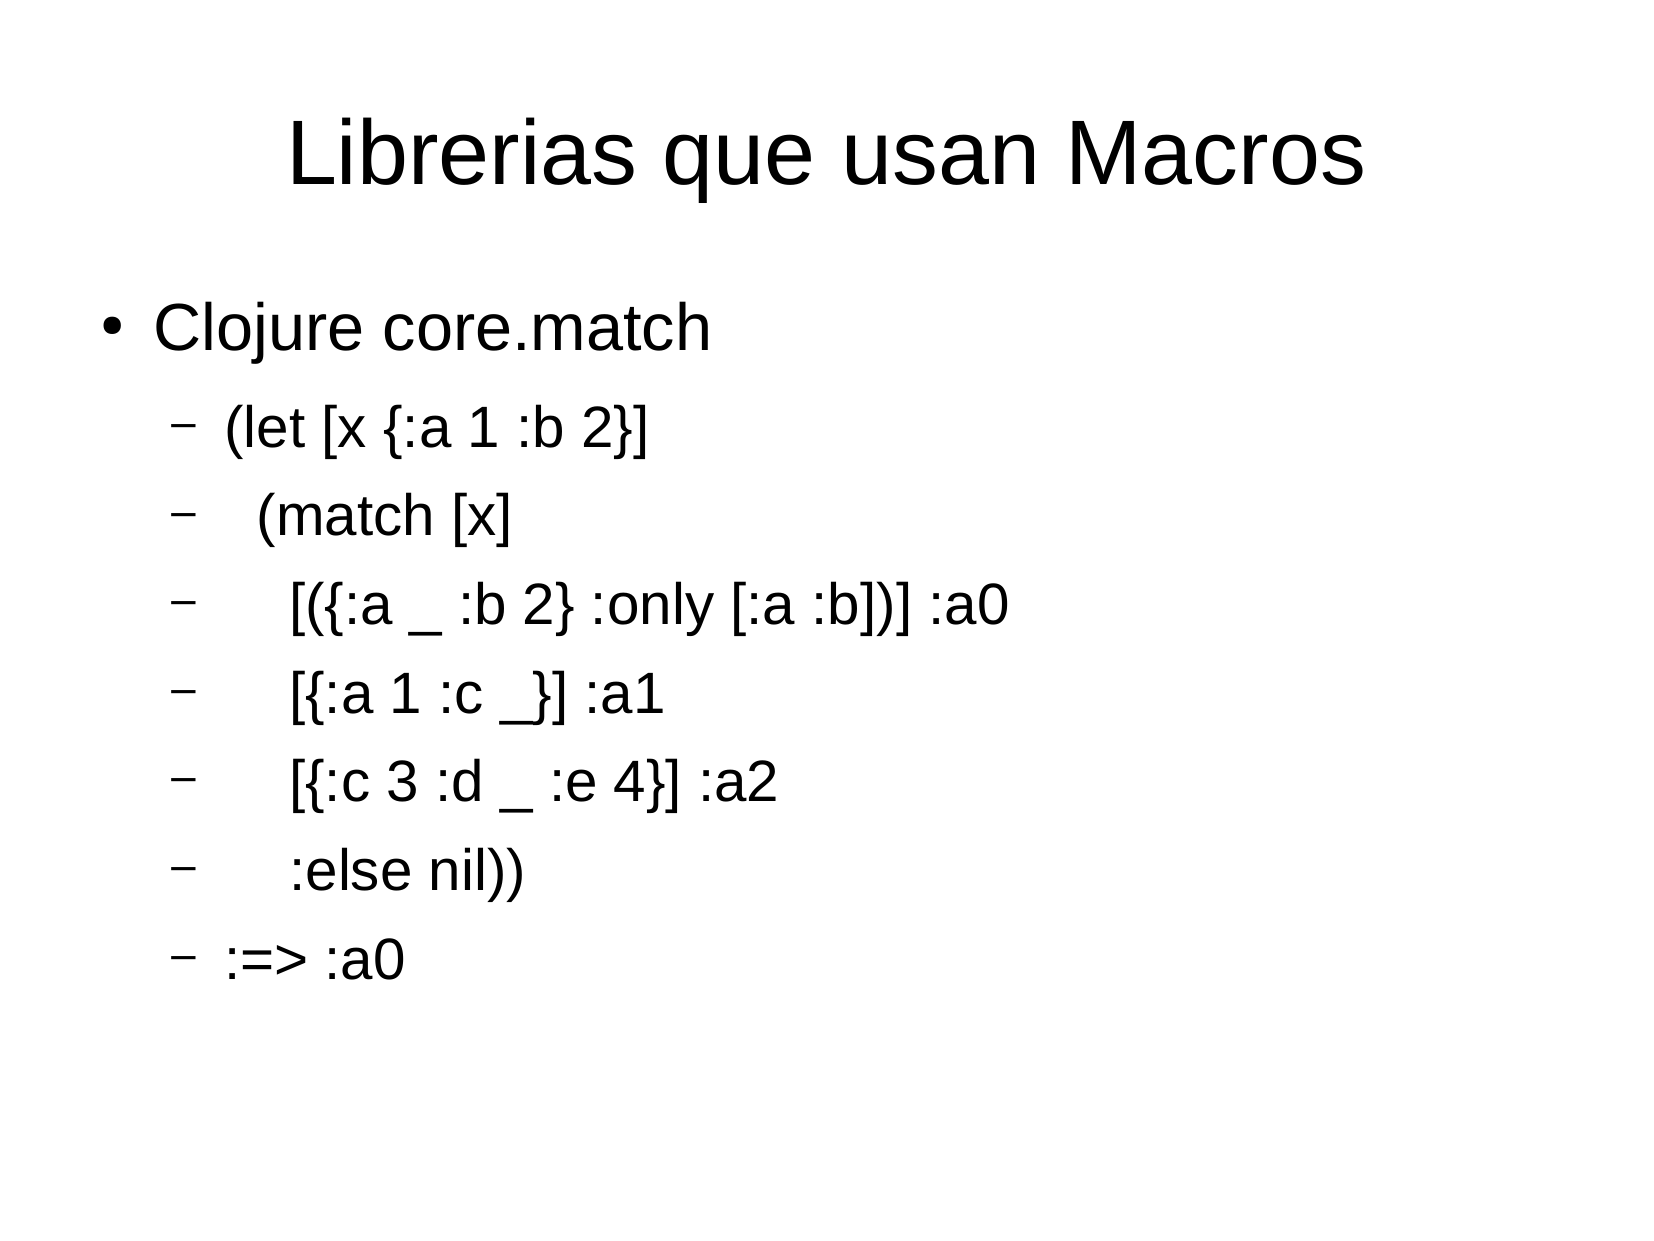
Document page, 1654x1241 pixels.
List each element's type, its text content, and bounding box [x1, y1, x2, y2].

title Librerias que usan Macros [82, 49, 1571, 257]
list Clojure core.match (let [x {:a 1 :b 2}] (match [x] [({:a _ :b 2} :only [:a :b])] :a0 [{:a 1 :c _}] :a1 [{:c 3 :d _ :e 4}] :a2 :else nil)) :=> :a0 [82, 290, 1571, 1010]
